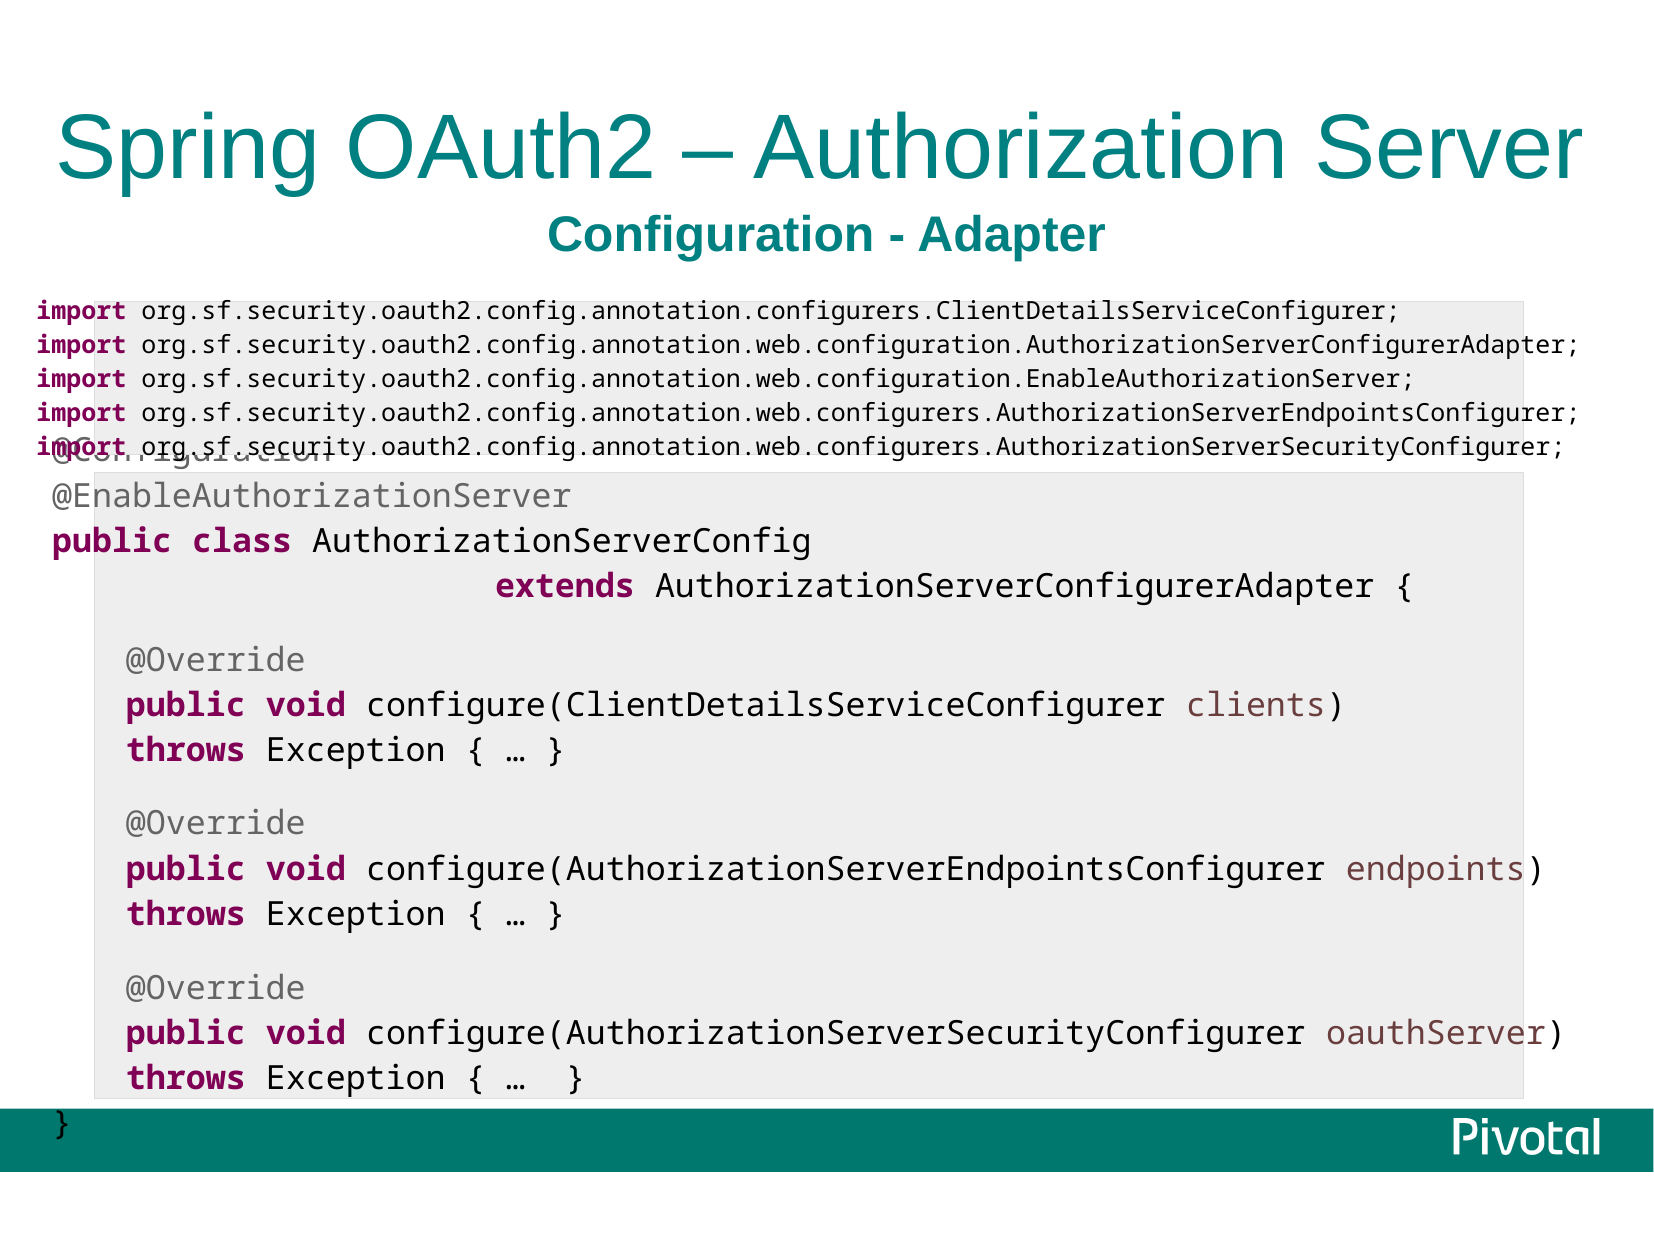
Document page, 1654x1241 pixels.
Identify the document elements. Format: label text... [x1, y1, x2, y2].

text_box Configuration - Adapter [0, 198, 1654, 274]
title Spring OAuth2 – Authorization Server [29, 43, 1613, 198]
text_box import org.sf.security.oauth2.config.annotation.configurers.ClientDetailsServiceConfigurer; import org.sf.security.oauth2.config.annotation.web.configuration.AuthorizationServerConfigurerAdapter; import org.sf.security.oauth2.config.annotation.web.configuration.EnableAuthorizationServer; import org.sf.security.oauth2.config.annotation.web.configurers.AuthorizationServerEndpointsConfigurer; import org.sf.security.oauth2.config.annotation.web.configurers.AuthorizationServerSecurityConfigurer; [94, 301, 1524, 455]
text_box @Configuration @EnableAuthorizationServer public class AuthorizationServerConfig extends AuthorizationServerConfigurerAdapter { @Override public void configure(ClientDetailsServiceConfigurer clients) throws Exception { … } @Override public void configure(AuthorizationServerEndpointsConfigurer endpoints) throws Exception { … } @Override public void configure(AuthorizationServerSecurityConfigurer oauthServer) throws Exception { … } } [94, 472, 1524, 1099]
picture [1452, 1115, 1601, 1158]
